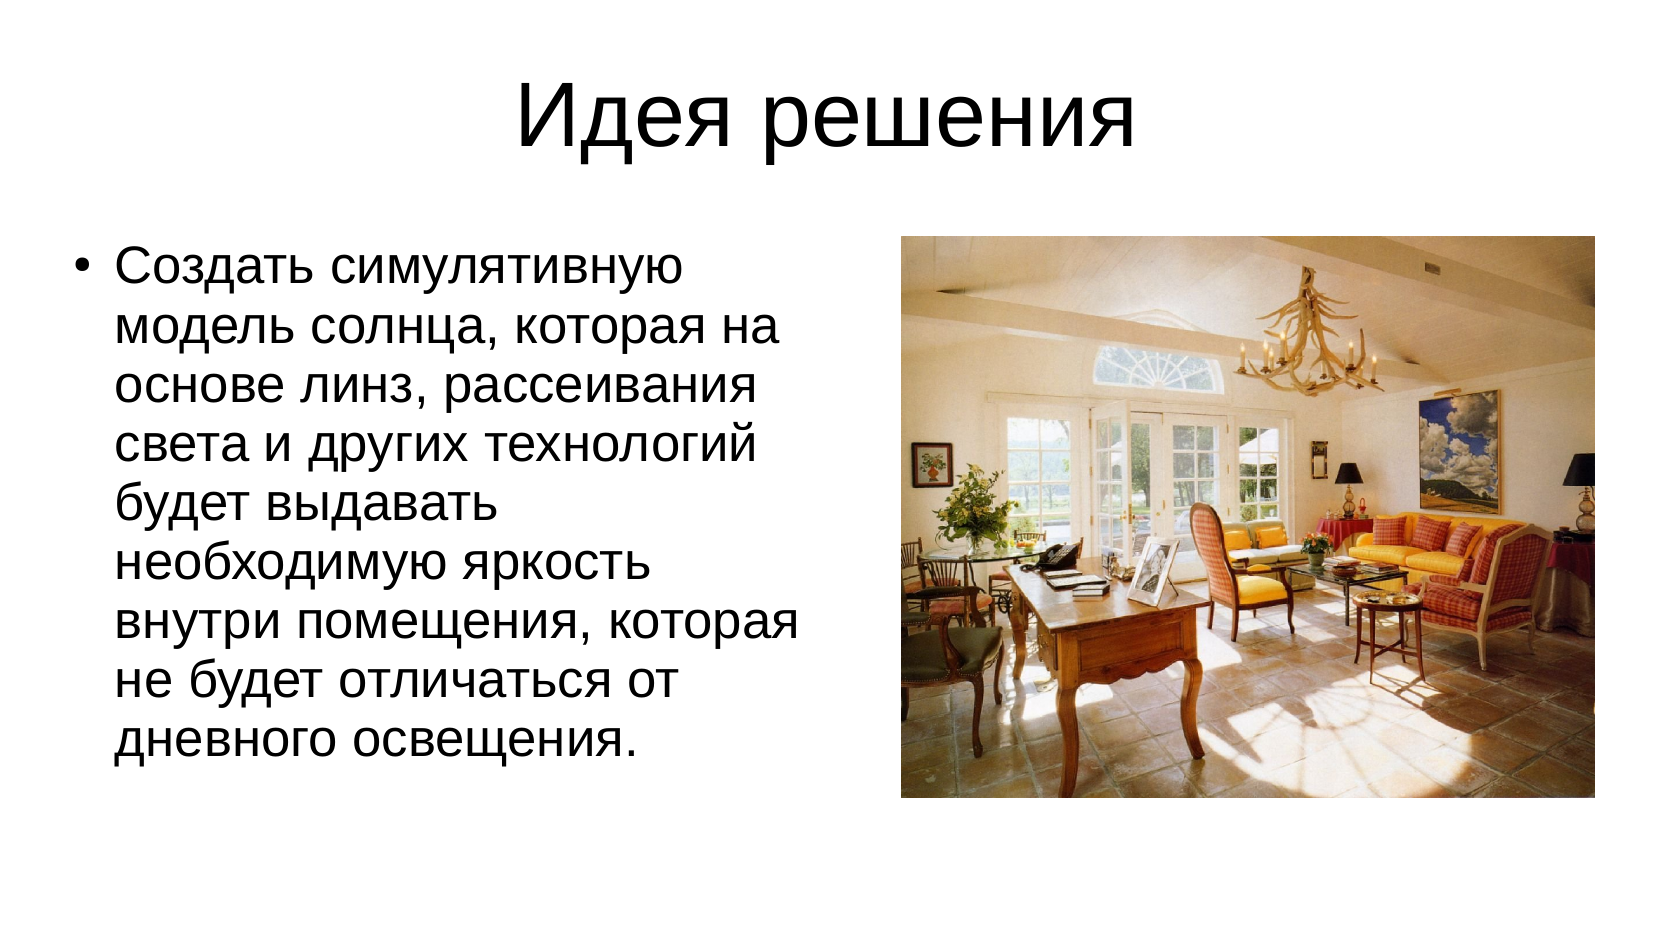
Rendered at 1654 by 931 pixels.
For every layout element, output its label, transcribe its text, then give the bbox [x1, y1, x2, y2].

title Идея решения [82, 37, 1571, 193]
list Создать симулятивную модель солнца, которая на основе линз, рассеивания света и других технологий будет выдавать необходимую яркость внутри помещения, которая не будет отличаться от дневного освещения. [59, 236, 804, 776]
picture [901, 236, 1595, 798]
